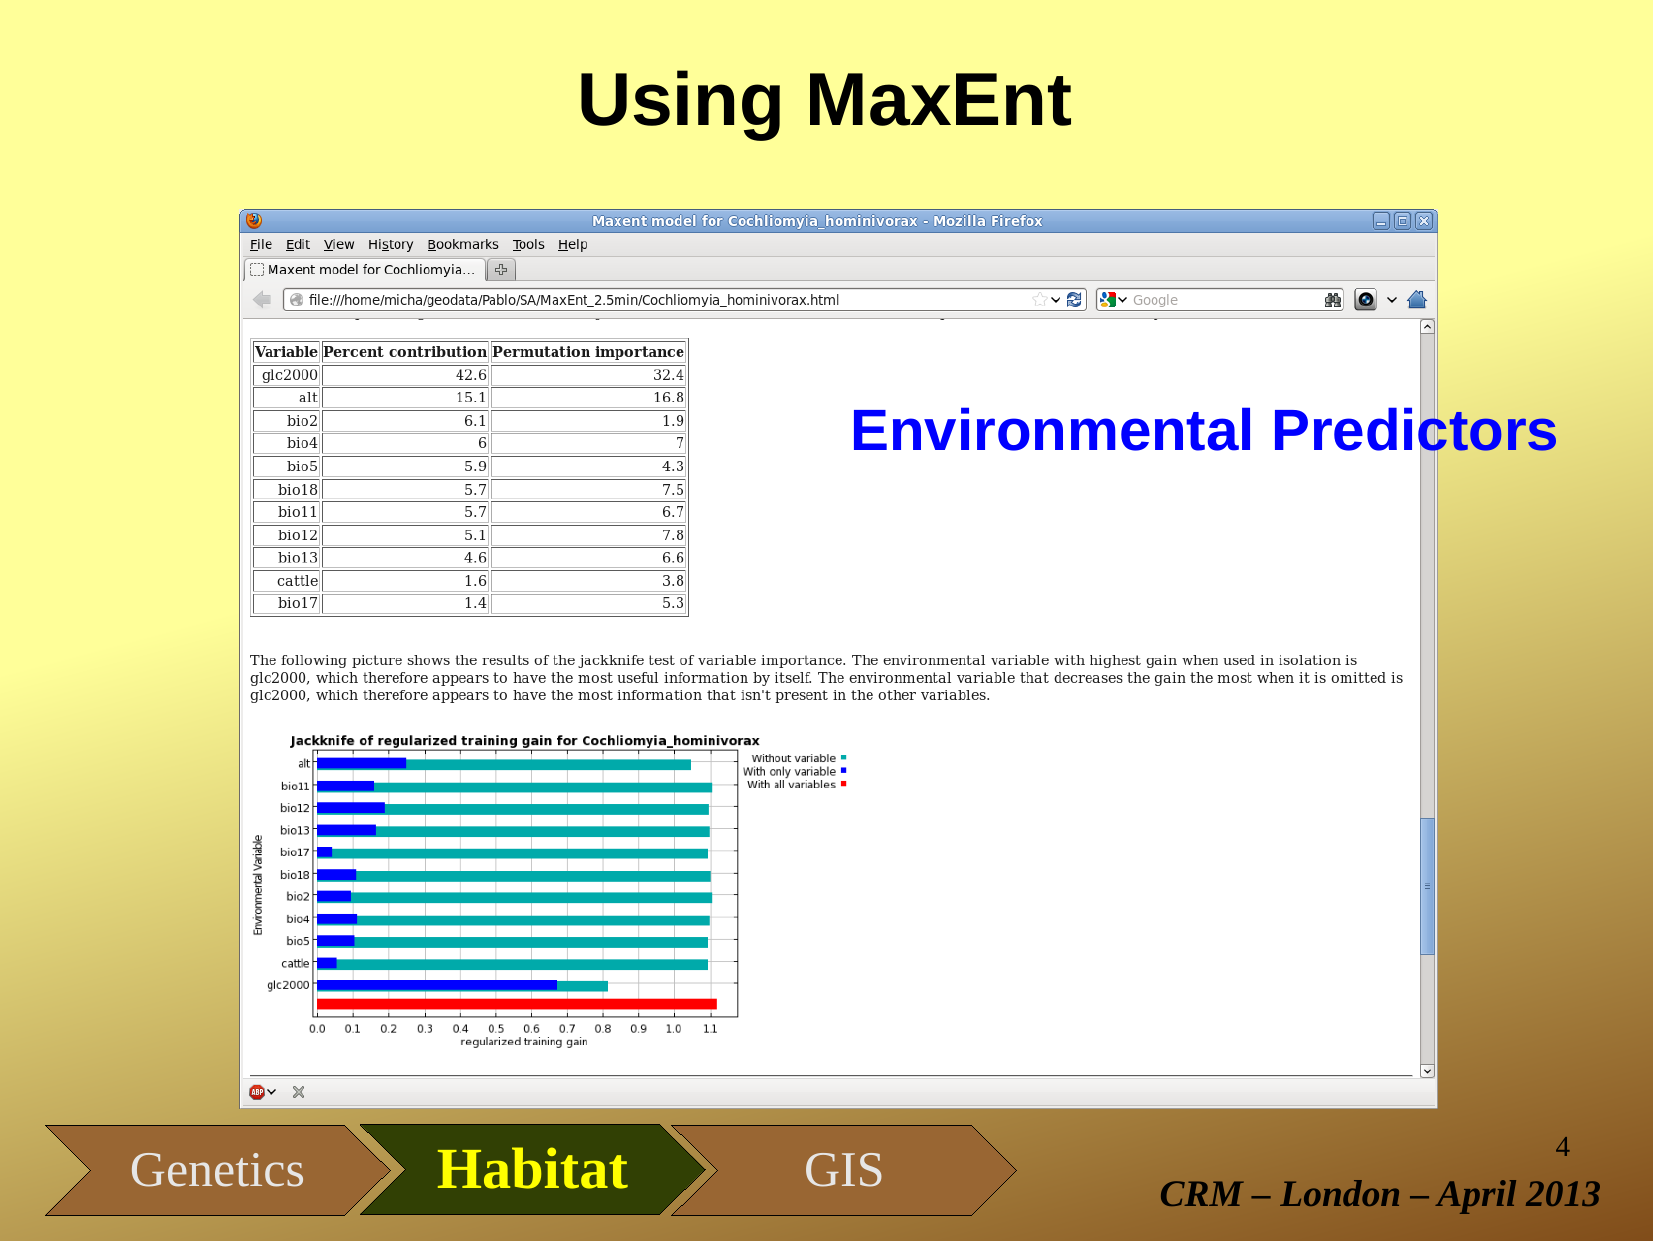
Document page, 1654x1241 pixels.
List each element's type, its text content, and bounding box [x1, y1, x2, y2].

title Using MaxEnt [60, 49, 1591, 151]
text_box Environmental Predictors [835, 390, 1576, 470]
picture [239, 209, 1438, 1109]
